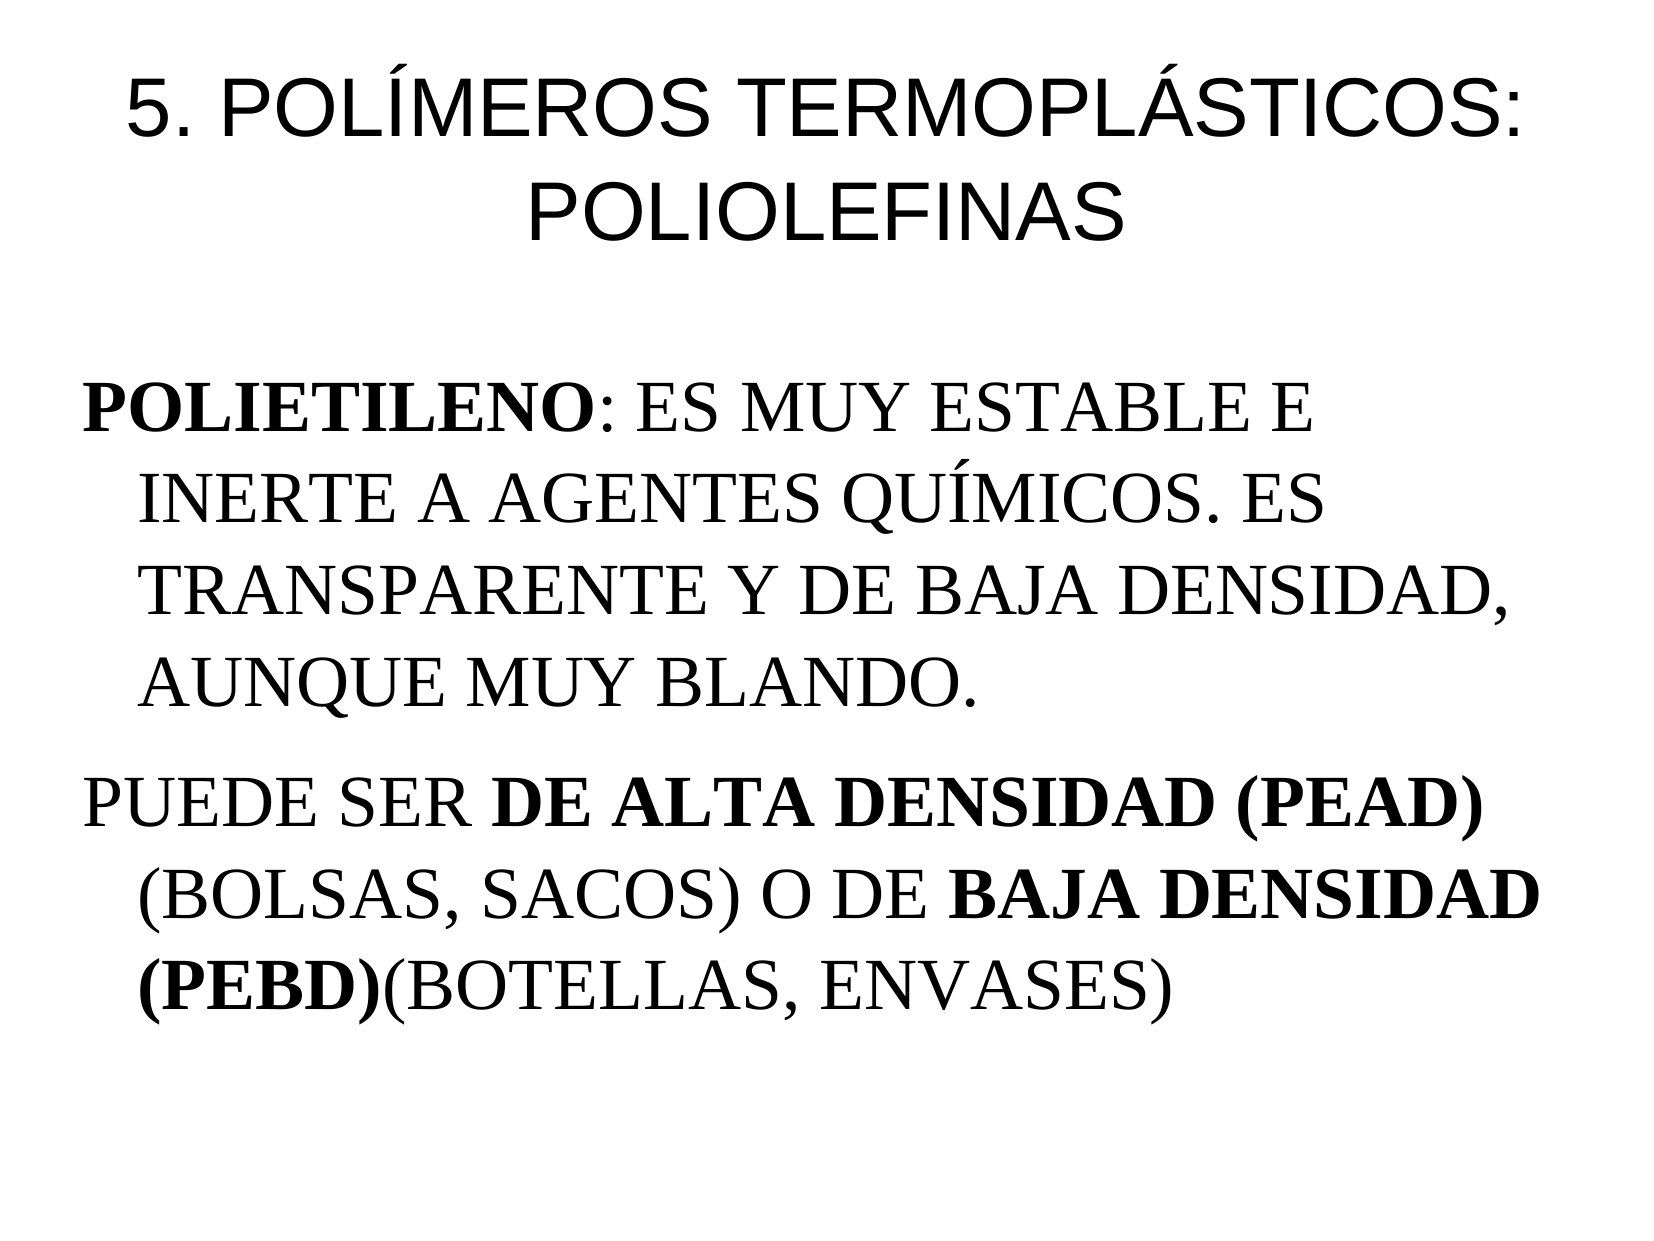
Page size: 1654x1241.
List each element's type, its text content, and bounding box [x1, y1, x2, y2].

list POLIETILENO: ES MUY ESTABLE E INERTE A AGENTES QUÍMICOS. ES TRANSPARENTE Y DE BAJA DENSIDAD, AUNQUE MUY BLANDO. PUEDE SER DE ALTA DENSIDAD (PEAD)(BOLSAS, SACOS) O DE BAJA DENSIDAD (PEBD)(BOTELLAS, ENVASES) [82, 354, 1571, 1109]
title 5. POLÍMEROS TERMOPLÁSTICOS: POLIOLEFINAS [82, 48, 1571, 257]
